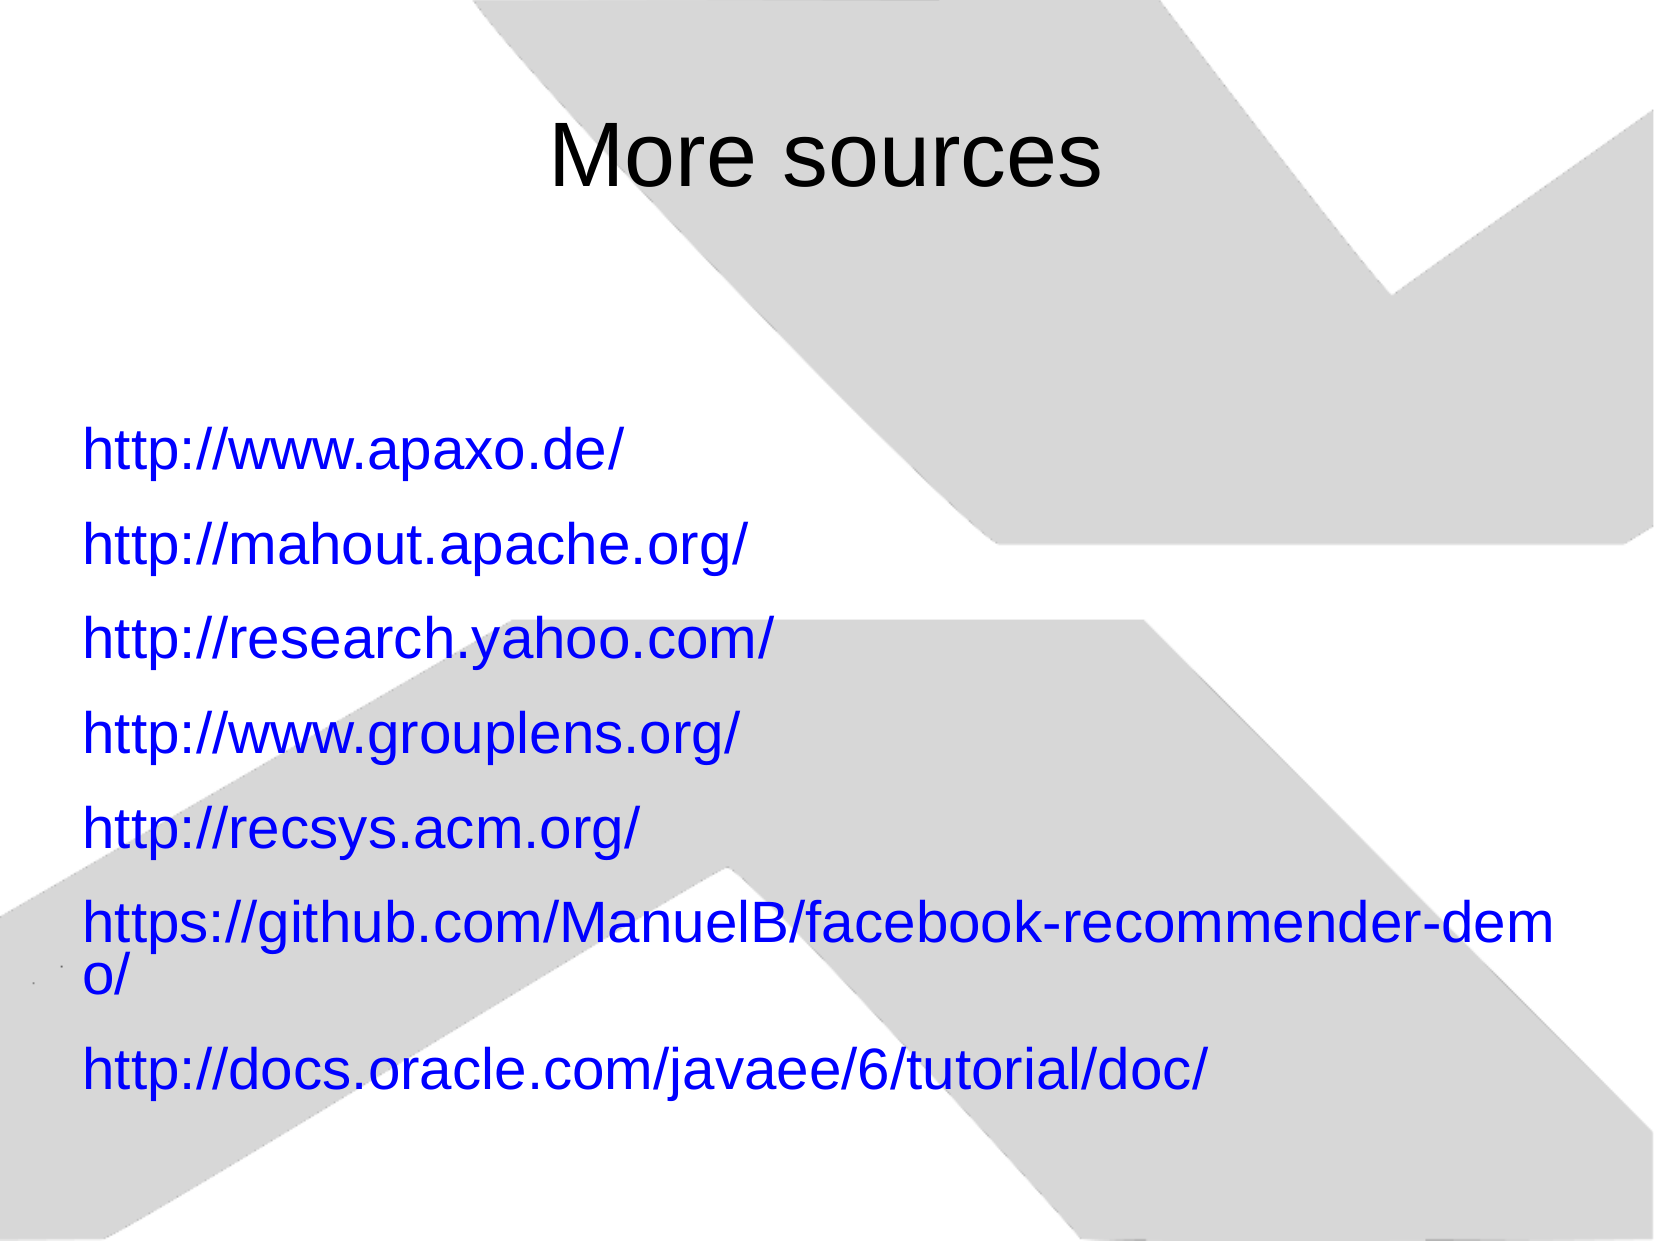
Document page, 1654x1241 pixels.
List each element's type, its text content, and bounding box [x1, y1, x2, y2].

list http://www.apaxo.de/ http://mahout.apache.org/ http://research.yahoo.com/ http://www.grouplens.org/ http://recsys.acm.org/ https://github.com/ManuelB/facebook-recommender-demo/ http://docs.oracle.com/javaee/6/tutorial/doc/ [82, 413, 1571, 1094]
picture [0, 0, 1654, 1241]
title More sources [82, 49, 1571, 257]
